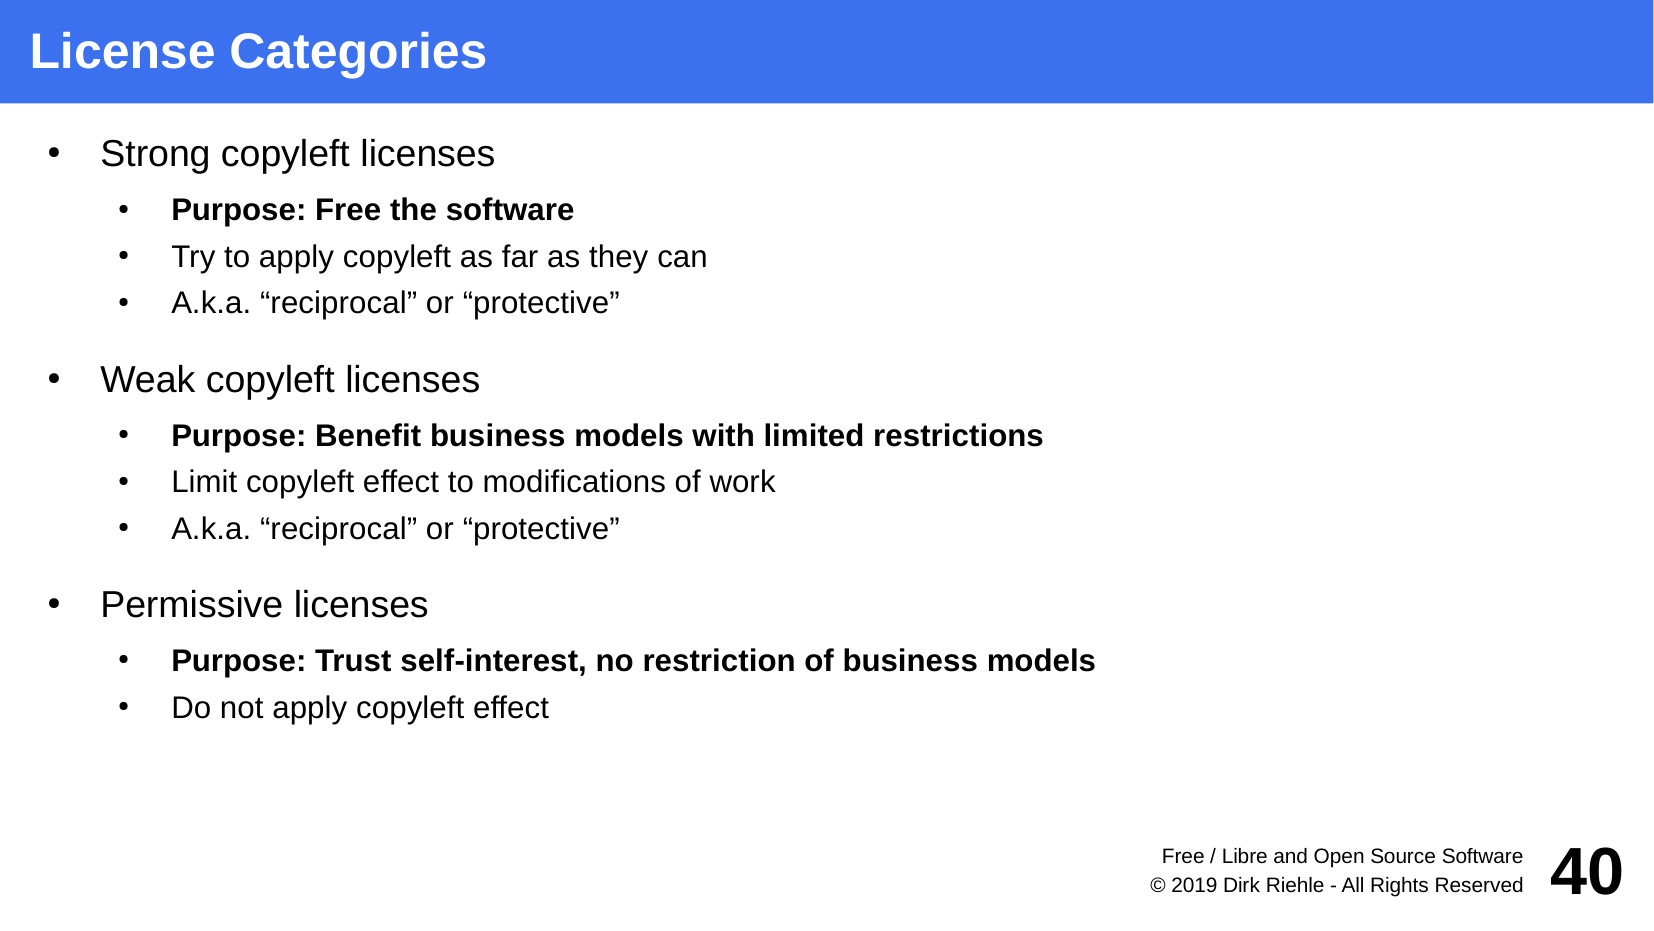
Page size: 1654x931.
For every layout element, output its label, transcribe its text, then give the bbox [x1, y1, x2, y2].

list Strong copyleft licenses Purpose: Free the software Try to apply copyleft as far as they can A.k.a. “reciprocal” or “protective” Weak copyleft licenses Purpose: Benefit business models with limited restrictions Limit copyleft effect to modifications of work A.k.a. “reciprocal” or “protective” Permissive licenses Purpose: Trust self-interest, no restriction of business models Do not apply copyleft effect [29, 132, 1625, 813]
title License Categories [0, 0, 1654, 104]
